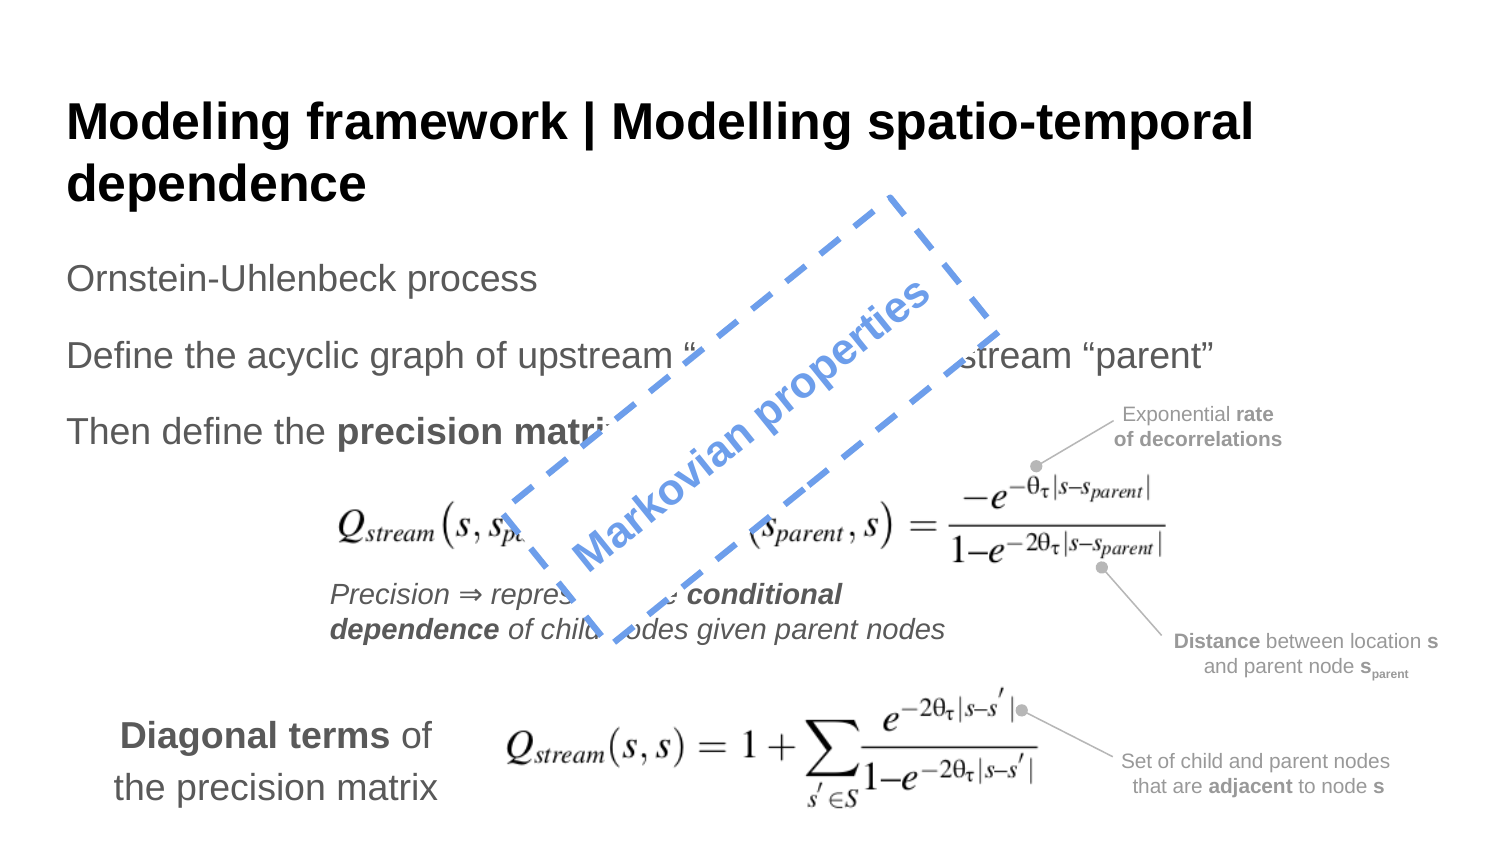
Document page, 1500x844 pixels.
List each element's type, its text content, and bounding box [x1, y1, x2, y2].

picture [308, 457, 567, 586]
text_box Precision ⇒ represents the conditional dependence of child nodes given parent nodes [314, 560, 985, 661]
text_box Distance between location s and parent node sparent [1152, 612, 1461, 697]
picture [718, 457, 1192, 586]
text_box Set of child and parent nodes that are adjacent to node s [1099, 733, 1418, 814]
text_box Markovian properties [501, 197, 999, 647]
list Ornstein-Uhlenbeck process Define the acyclic graph of upstream “child” and downstream “parent” Then define the precision matrix: [845, 232, 1449, 481]
picture [489, 684, 1041, 823]
list Ornstein-Uhlenbeck process Define the acyclic graph of upstream “child” and downstream “parent” Then define the precision matrix: [51, 232, 846, 481]
title Modeling framework | Modelling spatio-temporal dependence [51, 72, 1449, 228]
text_box Exponential rate of decorrelations [1089, 385, 1313, 466]
text_box Diagonal terms of the precision matrix [76, 689, 476, 824]
